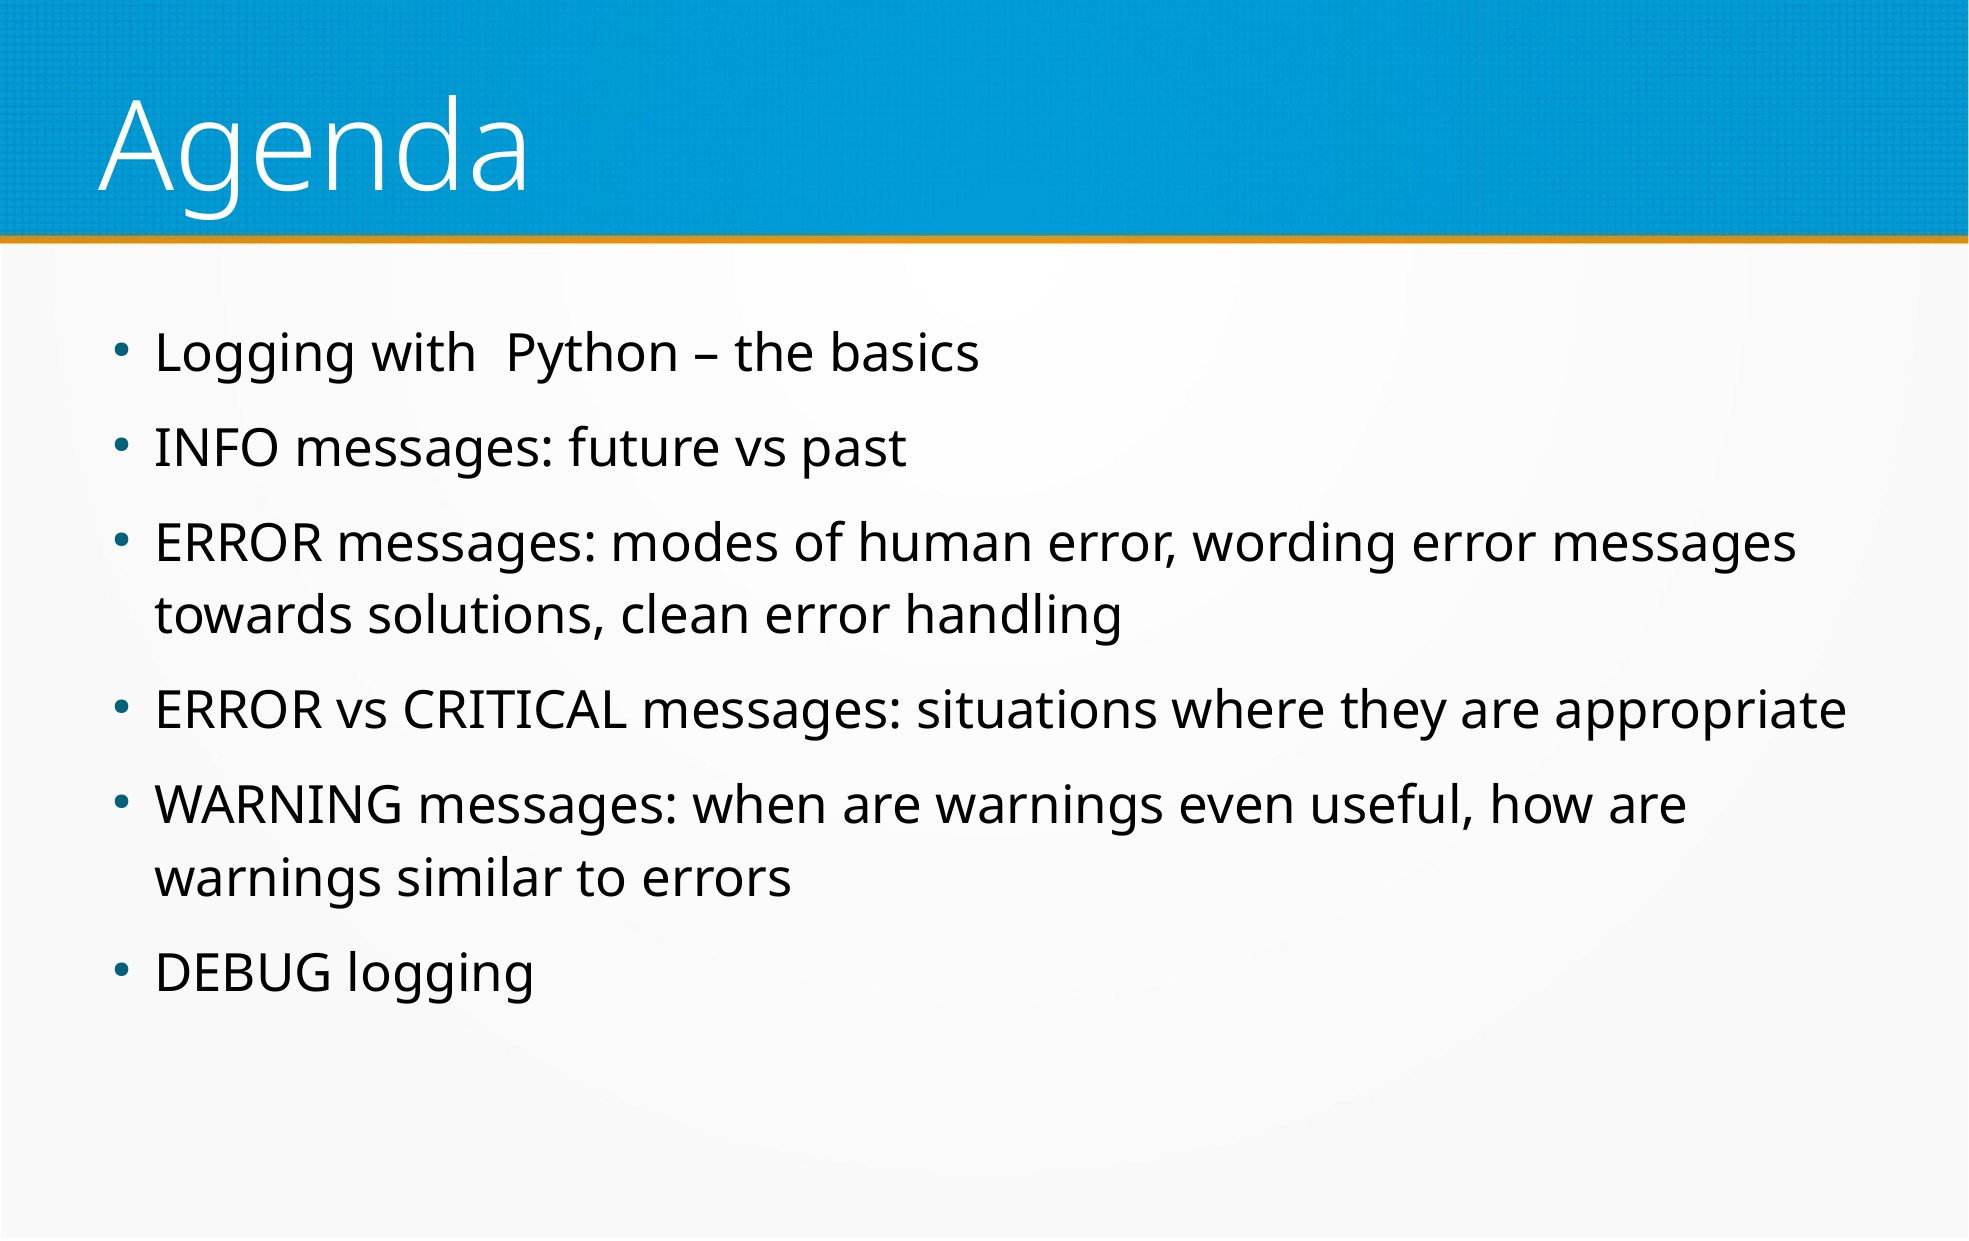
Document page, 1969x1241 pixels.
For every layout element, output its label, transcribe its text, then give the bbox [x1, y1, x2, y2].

picture [0, 233, 1969, 1241]
list Logging with Python – the basics INFO messages: future vs past ERROR messages: modes of human error, wording error messages towards solutions, clean error handling ERROR vs CRITICAL messages: situations where they are appropriate WARNING messages: when are warnings even useful, how are warnings similar to errors DEBUG logging [98, 315, 1861, 1081]
title Agenda [98, 19, 1870, 227]
